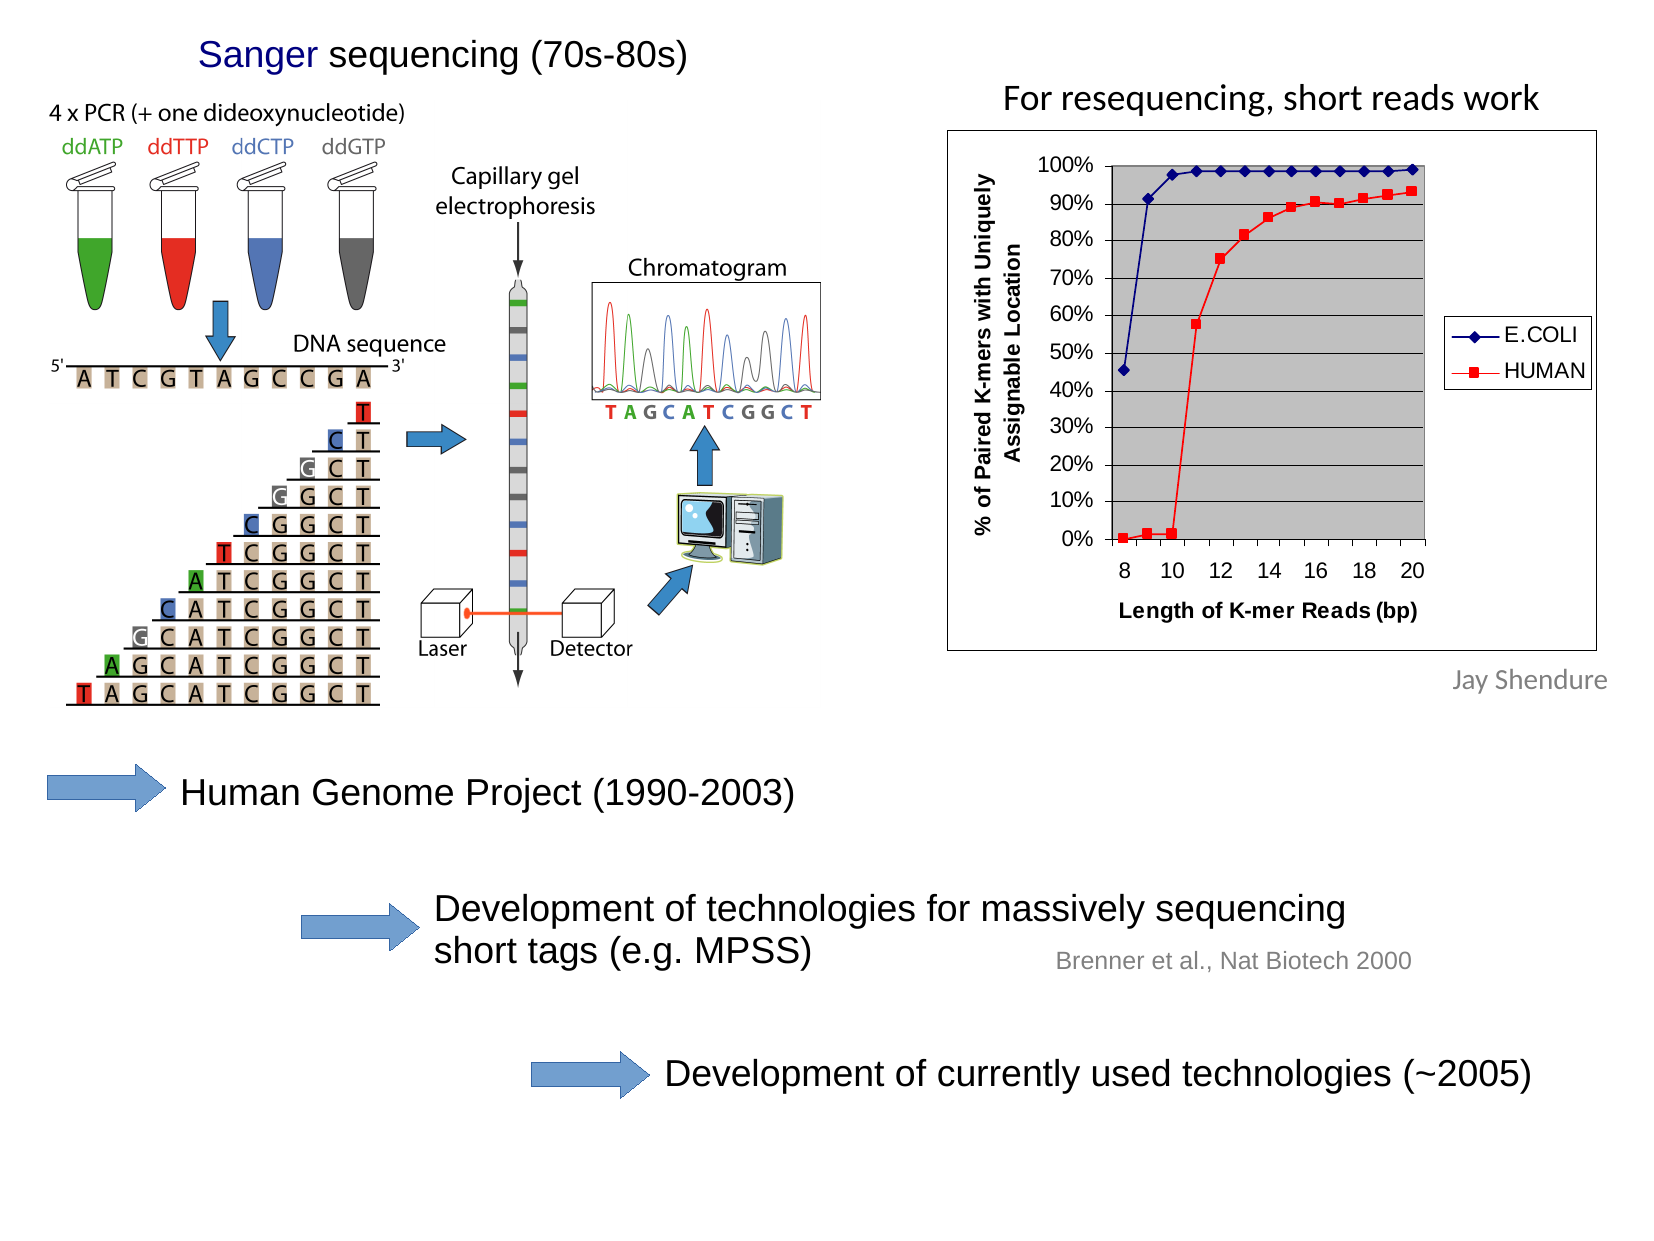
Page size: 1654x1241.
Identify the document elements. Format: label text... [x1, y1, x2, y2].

text_box Development of technologies for massively sequencing short tags (e.g. MPSS) [419, 879, 1436, 979]
chart [938, 126, 1607, 659]
text_box [47, 764, 165, 812]
text_box For resequencing, short reads work [908, 65, 1635, 126]
text_box Sanger sequencing (70s-80s) [183, 25, 715, 83]
text_box [531, 1051, 649, 1099]
text_box Human Genome Project (1990-2003) [165, 764, 922, 821]
text_box Jay Shendure [1437, 652, 1624, 703]
text_box Development of currently used technologies (~2005) [649, 1045, 1654, 1103]
text_box [301, 903, 419, 951]
text_box Brenner et al., Nat Biotech 2000 [1040, 939, 1429, 983]
picture [49, 100, 821, 708]
